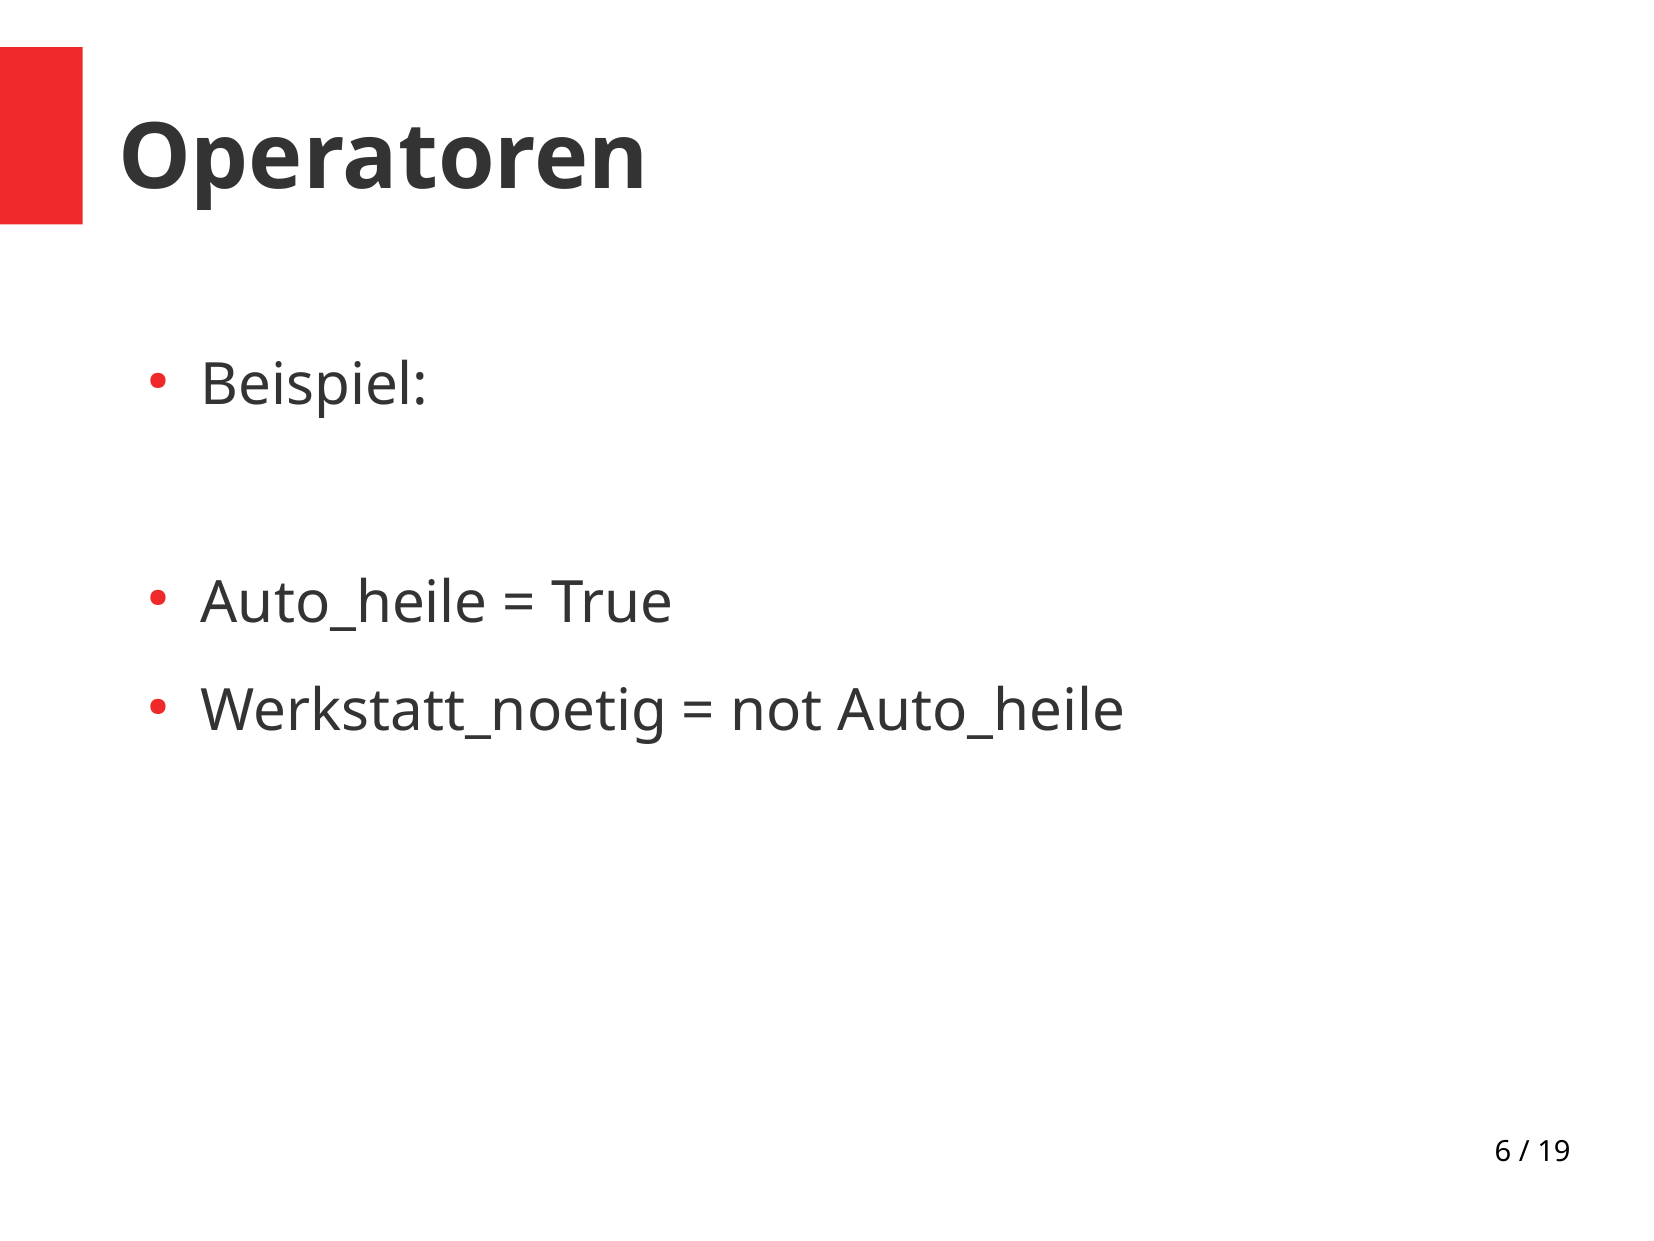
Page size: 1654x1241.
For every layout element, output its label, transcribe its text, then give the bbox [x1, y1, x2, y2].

title Operatoren [118, 49, 1571, 257]
list Beispiel: Auto_heile = True Werkstatt_noetig = not Auto_heile [129, 342, 1548, 1062]
